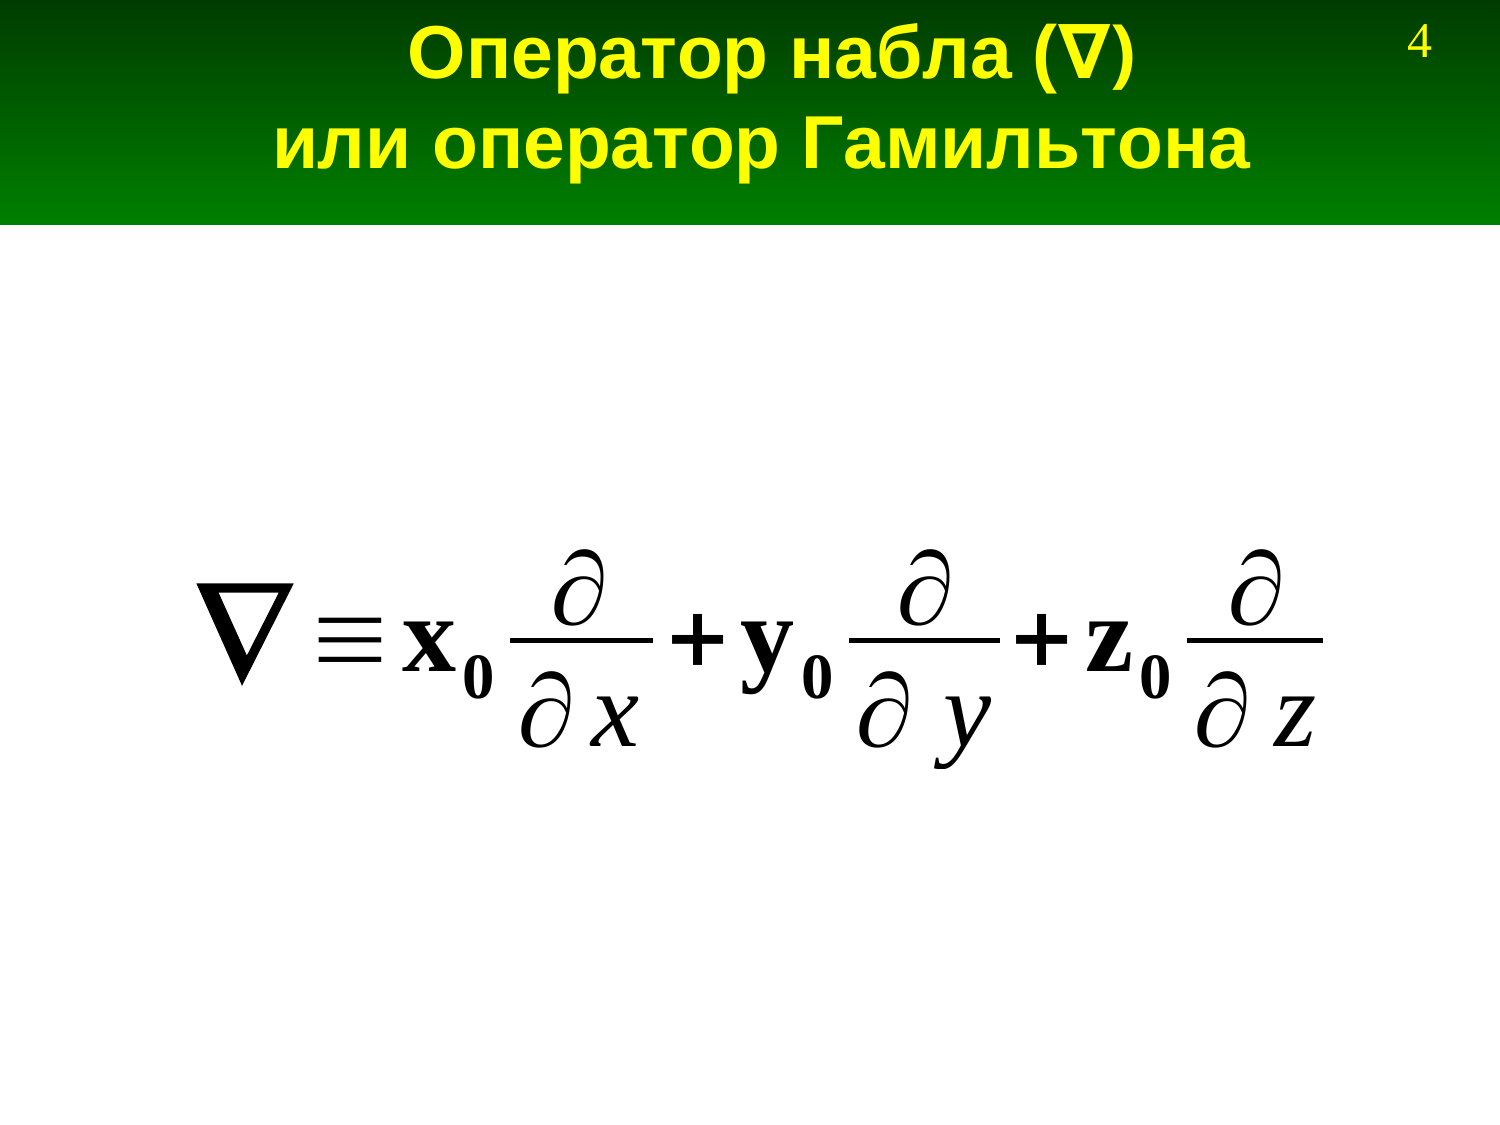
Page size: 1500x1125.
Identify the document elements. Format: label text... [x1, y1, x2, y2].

title Оператор набла (∇) или оператор Гамильтона [123, 0, 1399, 192]
chart [165, 543, 1357, 769]
